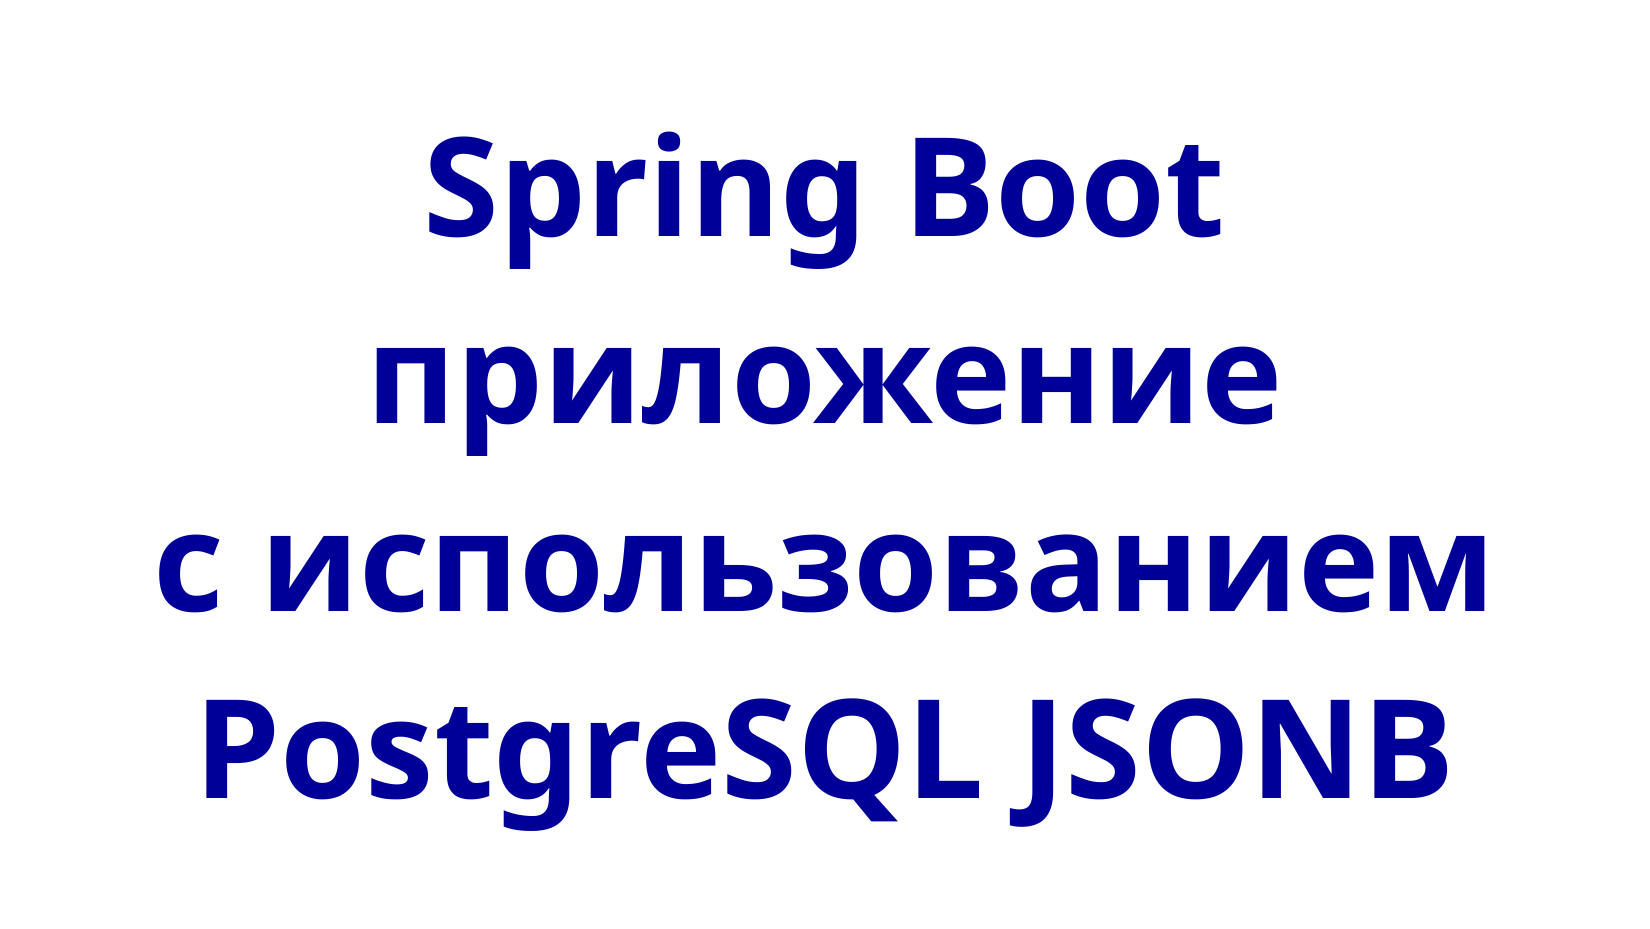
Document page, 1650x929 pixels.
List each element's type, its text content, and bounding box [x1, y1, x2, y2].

subtitle Spring Boot приложение с использованием PostgreSQL JSONB [0, 0, 1650, 929]
